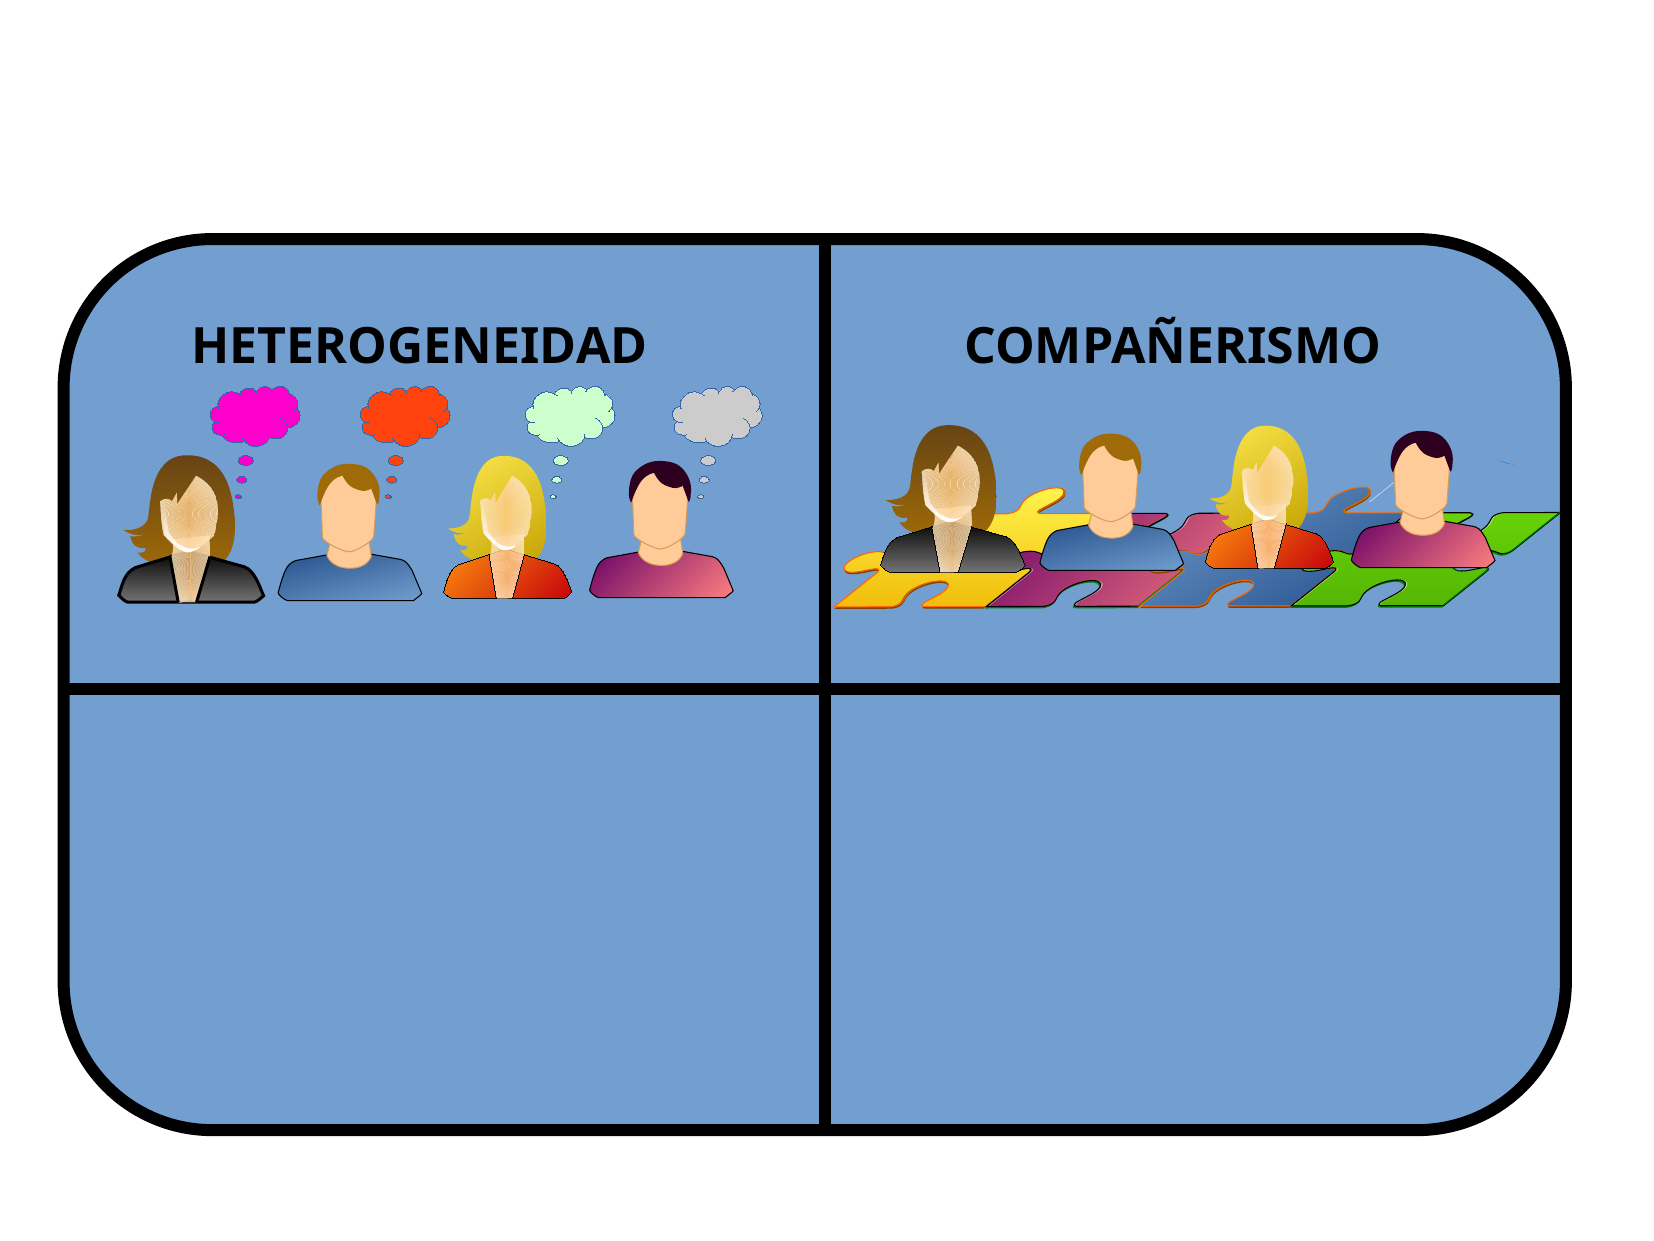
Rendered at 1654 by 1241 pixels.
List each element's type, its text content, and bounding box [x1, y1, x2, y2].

text_box HETEROGENEIDAD [176, 303, 732, 377]
text_box [63, 239, 1566, 1131]
text_box COMPAÑERISMO [949, 303, 1445, 377]
text_box [831, 239, 1566, 683]
